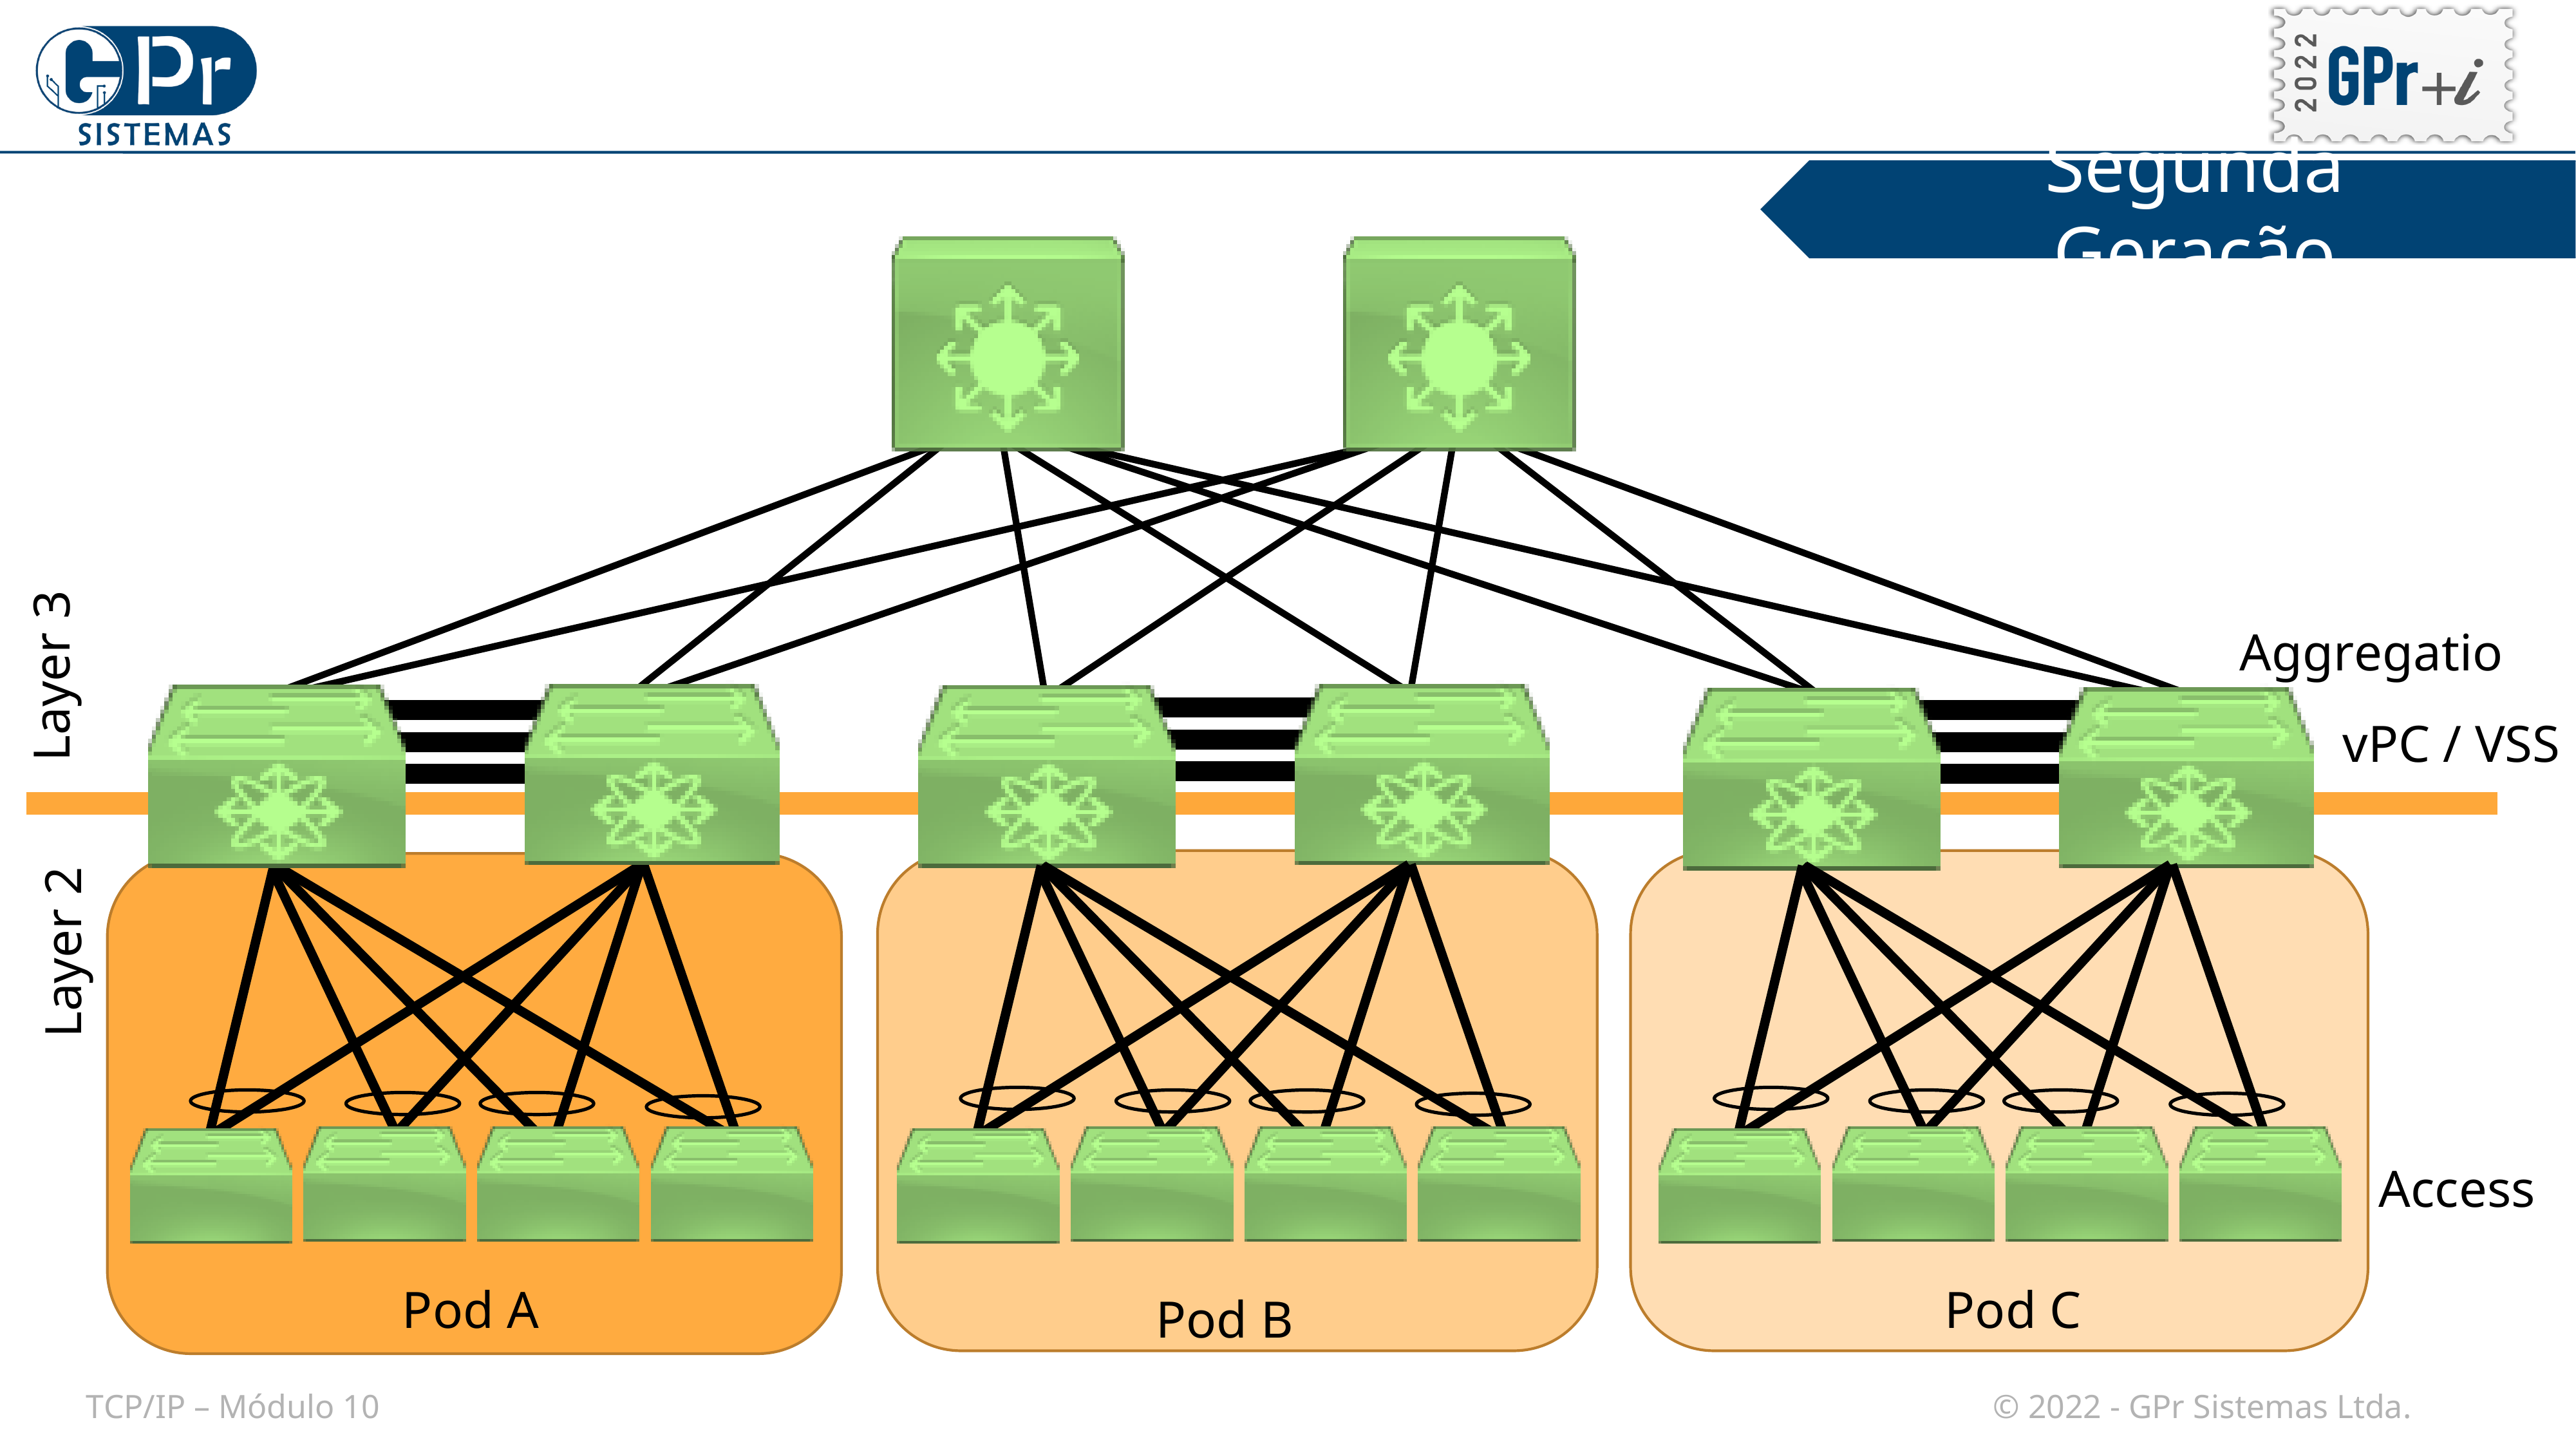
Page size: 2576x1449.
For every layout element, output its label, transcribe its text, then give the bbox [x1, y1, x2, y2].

text_box [347, 853, 578, 971]
text_box [225, 902, 348, 1089]
picture [892, 225, 1125, 459]
text_box [1274, 1092, 1331, 1101]
picture [651, 1101, 758, 1116]
text_box [107, 856, 841, 1354]
text_box [1040, 1092, 1072, 1104]
text_box [2332, 160, 2576, 258]
text_box [1443, 1095, 1487, 1101]
text_box [1951, 983, 2033, 1051]
text_box [2002, 902, 2130, 999]
text_box [1357, 898, 1483, 1094]
picture [897, 1103, 1060, 1265]
picture [303, 1101, 466, 1263]
picture [2268, 4, 2519, 145]
text_box [290, 1052, 371, 1101]
text_box [1751, 1090, 1800, 1103]
text_box [1239, 1013, 1344, 1090]
text_box [1190, 983, 1272, 1051]
text_box [1848, 904, 1982, 1001]
text_box [990, 1090, 1039, 1103]
text_box [353, 1096, 375, 1101]
text_box vPC / VSS [2333, 707, 2573, 778]
text_box [2049, 902, 2153, 1040]
text_box [877, 858, 1597, 1351]
text_box [272, 1095, 302, 1106]
picture [1245, 1101, 1407, 1263]
text_box [1761, 160, 2058, 258]
text_box [963, 1092, 981, 1103]
text_box [384, 1095, 423, 1101]
text_box [1119, 1094, 1142, 1101]
picture [1051, 884, 1069, 902]
text_box [2035, 1092, 2092, 1101]
text_box Pod B [1146, 1283, 1309, 1354]
picture [1659, 1103, 1821, 1265]
text_box [2172, 1101, 2179, 1108]
text_box [222, 1092, 268, 1103]
text_box [1060, 902, 1172, 1037]
text_box Segunda Geração [1895, 157, 2495, 256]
picture [2121, 887, 2143, 902]
picture [651, 1101, 813, 1263]
text_box [2103, 1056, 2181, 1102]
picture [148, 643, 406, 902]
picture [2006, 1101, 2116, 1110]
picture [1295, 643, 1550, 898]
text_box [1114, 850, 1345, 971]
text_box [433, 1097, 452, 1101]
text_box [2203, 1095, 2248, 1101]
text_box Aggregation [2230, 616, 2517, 687]
picture [348, 1101, 457, 1113]
picture [2179, 1101, 2342, 1263]
text_box [1962, 1095, 1980, 1101]
picture [1071, 1101, 1234, 1263]
text_box [422, 983, 504, 1051]
text_box [487, 1098, 498, 1101]
picture [525, 643, 780, 898]
picture [34, 26, 257, 147]
text_box Pod A [392, 1273, 555, 1344]
text_box [361, 1014, 457, 1092]
picture [2164, 878, 2179, 902]
picture [1070, 887, 1093, 902]
text_box [589, 898, 717, 1095]
picture [1725, 1103, 1816, 1108]
text_box Pod C [1935, 1273, 2098, 1344]
text_box [1241, 898, 1372, 999]
picture [1118, 1101, 1227, 1110]
text_box [1630, 856, 2368, 1351]
text_box [1288, 898, 1393, 1040]
picture [1343, 225, 1576, 459]
text_box [1801, 1094, 1826, 1103]
picture [1386, 888, 1396, 898]
picture [1683, 647, 1941, 904]
text_box [193, 1094, 214, 1103]
picture [2179, 1101, 2282, 1113]
picture [1038, 887, 1049, 902]
text_box [1151, 1092, 1193, 1101]
text_box [473, 898, 605, 999]
text_box [2000, 1013, 2106, 1090]
picture [1872, 1101, 1981, 1110]
picture [1799, 887, 1811, 904]
picture [918, 644, 1176, 902]
text_box [2007, 1095, 2027, 1101]
picture [1365, 888, 1381, 898]
text_box [1084, 902, 1220, 1001]
text_box [471, 1013, 577, 1092]
text_box [1755, 904, 1876, 1088]
picture [2145, 888, 2158, 902]
text_box [1912, 1092, 1953, 1101]
picture [1404, 878, 1417, 898]
text_box [317, 902, 453, 1001]
picture [477, 1101, 639, 1263]
picture [1832, 1101, 1995, 1263]
picture [195, 1103, 292, 1110]
text_box Layer 2 [26, 838, 97, 1048]
picture [2059, 647, 2314, 902]
picture [1252, 1101, 1362, 1110]
text_box [1061, 1052, 1138, 1101]
text_box [572, 1097, 586, 1101]
text_box [1496, 1096, 1521, 1101]
picture [1812, 883, 1833, 904]
text_box [1339, 1094, 1361, 1101]
text_box [1253, 1097, 1265, 1101]
text_box Layer 3 [14, 562, 86, 772]
picture [972, 1103, 1060, 1108]
text_box [1880, 850, 2101, 971]
text_box [2258, 1097, 2274, 1101]
text_box [1872, 1094, 1904, 1101]
text_box [293, 902, 405, 1037]
text_box [1823, 904, 1934, 1037]
picture [1418, 1101, 1528, 1113]
text_box [1716, 1091, 1743, 1103]
text_box [993, 902, 1115, 1086]
picture [1418, 1101, 1581, 1263]
text_box [1890, 1014, 1986, 1090]
text_box [2118, 902, 2245, 1093]
picture [1832, 888, 1859, 904]
text_box [509, 1095, 563, 1101]
picture [130, 1103, 292, 1265]
picture [2006, 1101, 2168, 1263]
text_box Access [2369, 1152, 2573, 1223]
text_box [679, 1098, 719, 1101]
text_box [1200, 1094, 1227, 1101]
picture [482, 1101, 592, 1113]
text_box [521, 898, 625, 1040]
text_box [2101, 1095, 2115, 1101]
text_box [1129, 1014, 1225, 1089]
